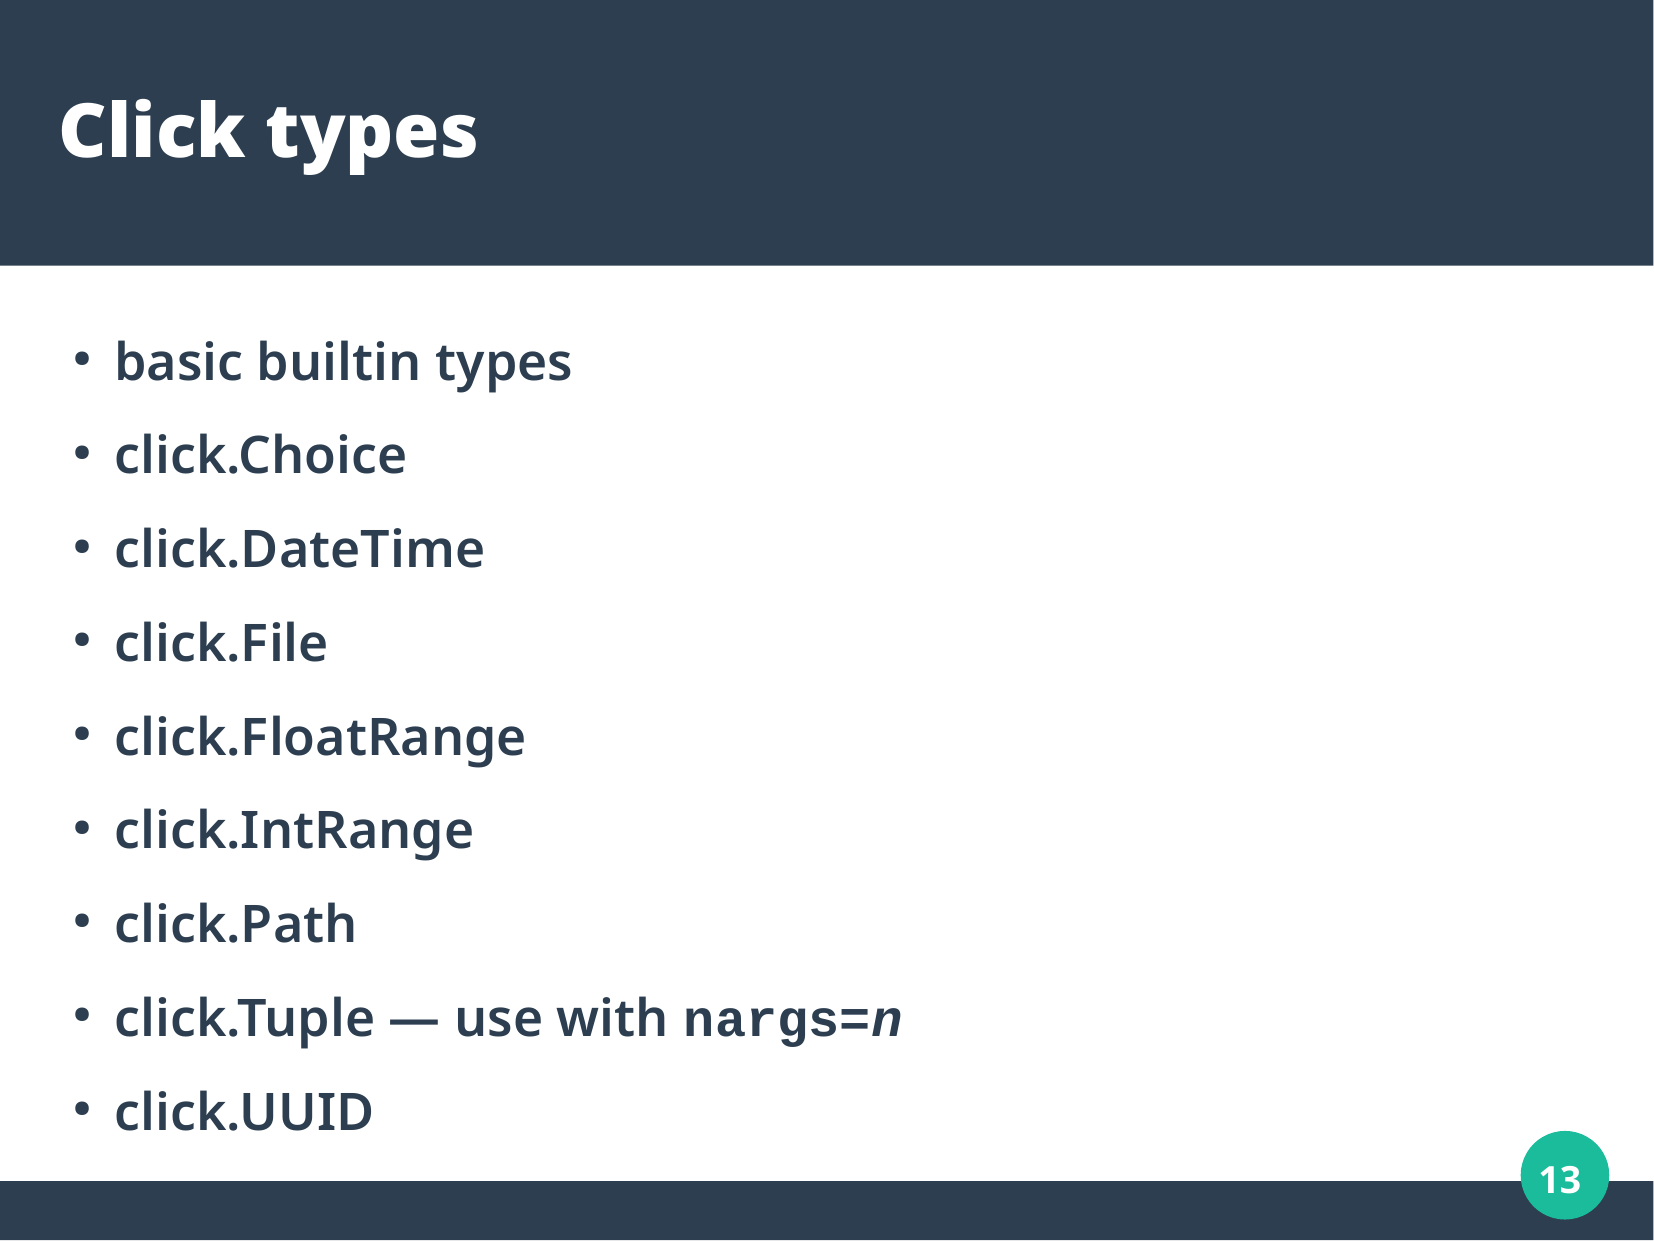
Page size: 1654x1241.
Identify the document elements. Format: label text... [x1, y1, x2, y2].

title Click types [59, 49, 1595, 207]
text_box <number> [1523, 1146, 1654, 1205]
list basic builtin types click.Choice click.DateTime click.File click.FloatRange click.IntRange click.Path click.Tuple — use with nargs=n click.UUID [59, 324, 1595, 1152]
